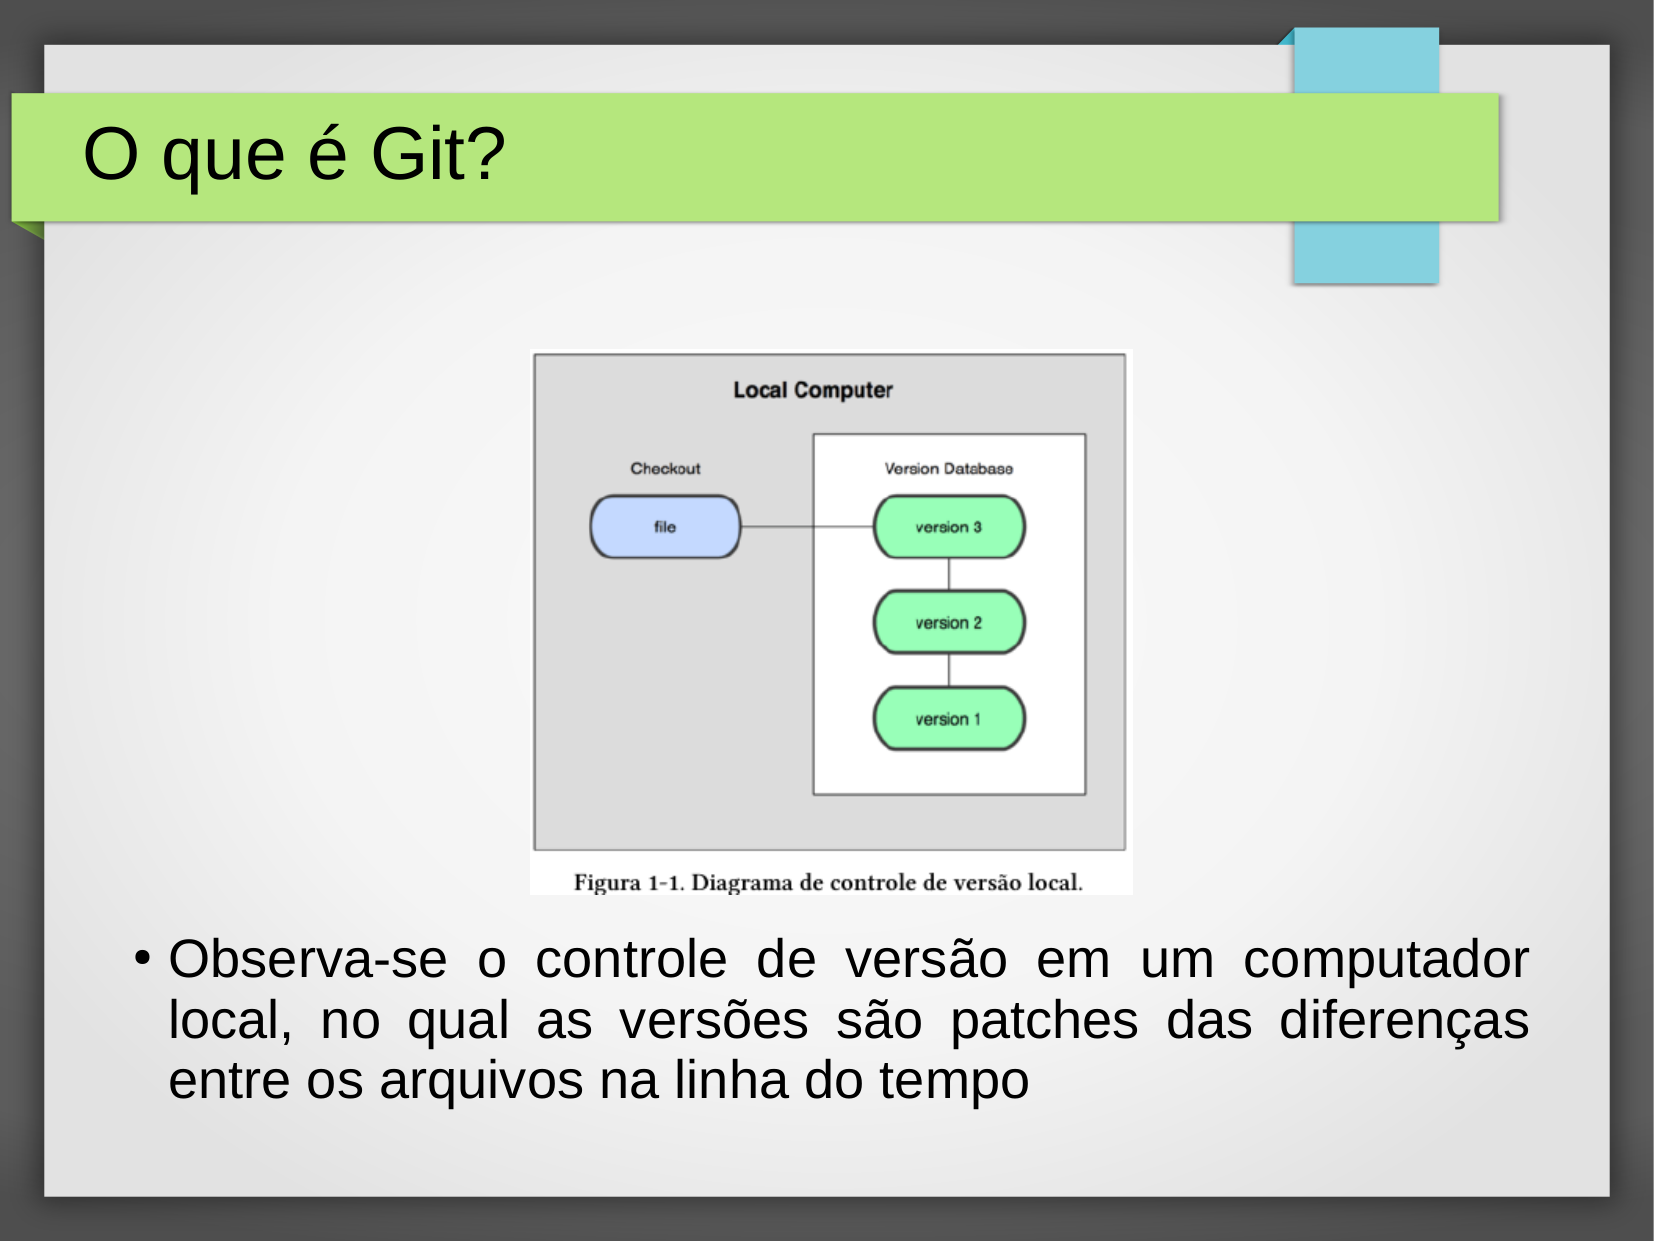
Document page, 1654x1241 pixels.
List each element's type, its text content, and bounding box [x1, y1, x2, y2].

picture [0, 0, 1654, 1241]
title O que é Git? [82, 94, 1264, 213]
text_box Observa-se o controle de versão em um computador local, no qual as versões são patches das diferenças entre os arquivos na linha do tempo [118, 921, 1548, 1118]
